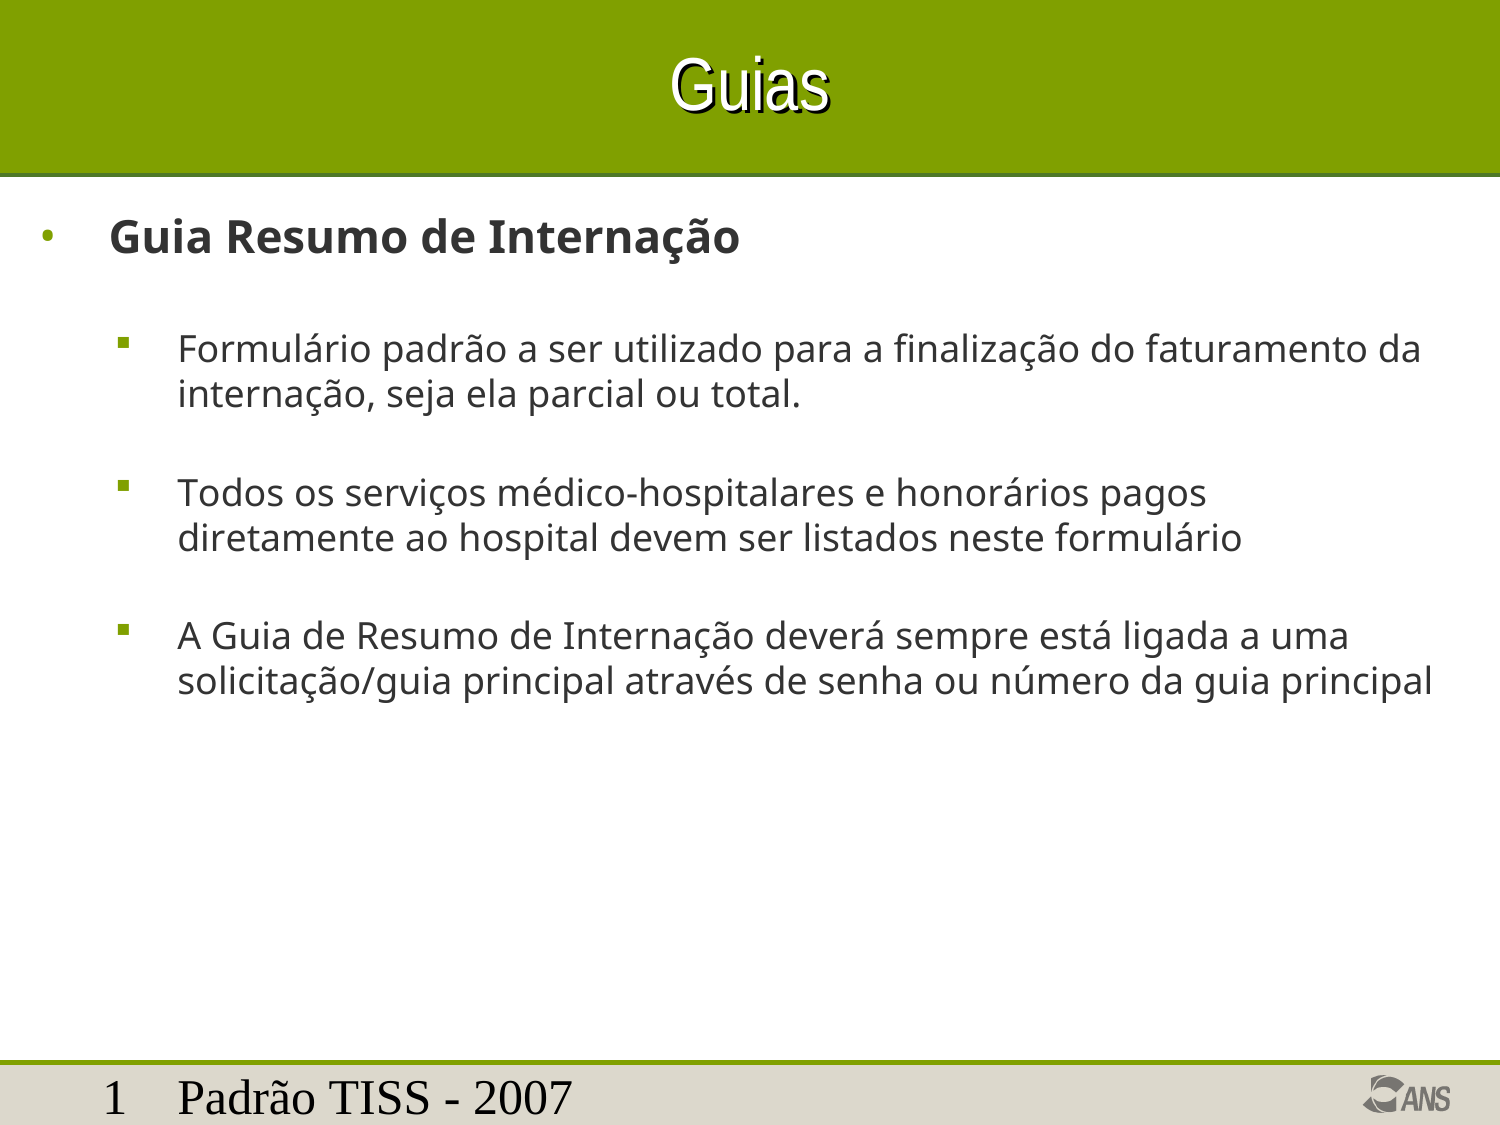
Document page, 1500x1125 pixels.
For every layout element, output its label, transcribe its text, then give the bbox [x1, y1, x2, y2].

picture [1362, 1075, 1450, 1113]
list Guia Resumo de Internação Formulário padrão a ser utilizado para a finalização do faturamento da internação, seja ela parcial ou total. Todos os serviços médico-hospitalares e honorários pagos diretamente ao hospital devem ser listados neste formulário A Guia de Resumo de Internação deverá sempre está ligada a uma solicitação/guia principal através de senha ou número da guia principal [24, 200, 1450, 1000]
title Guias [24, 10, 1475, 161]
